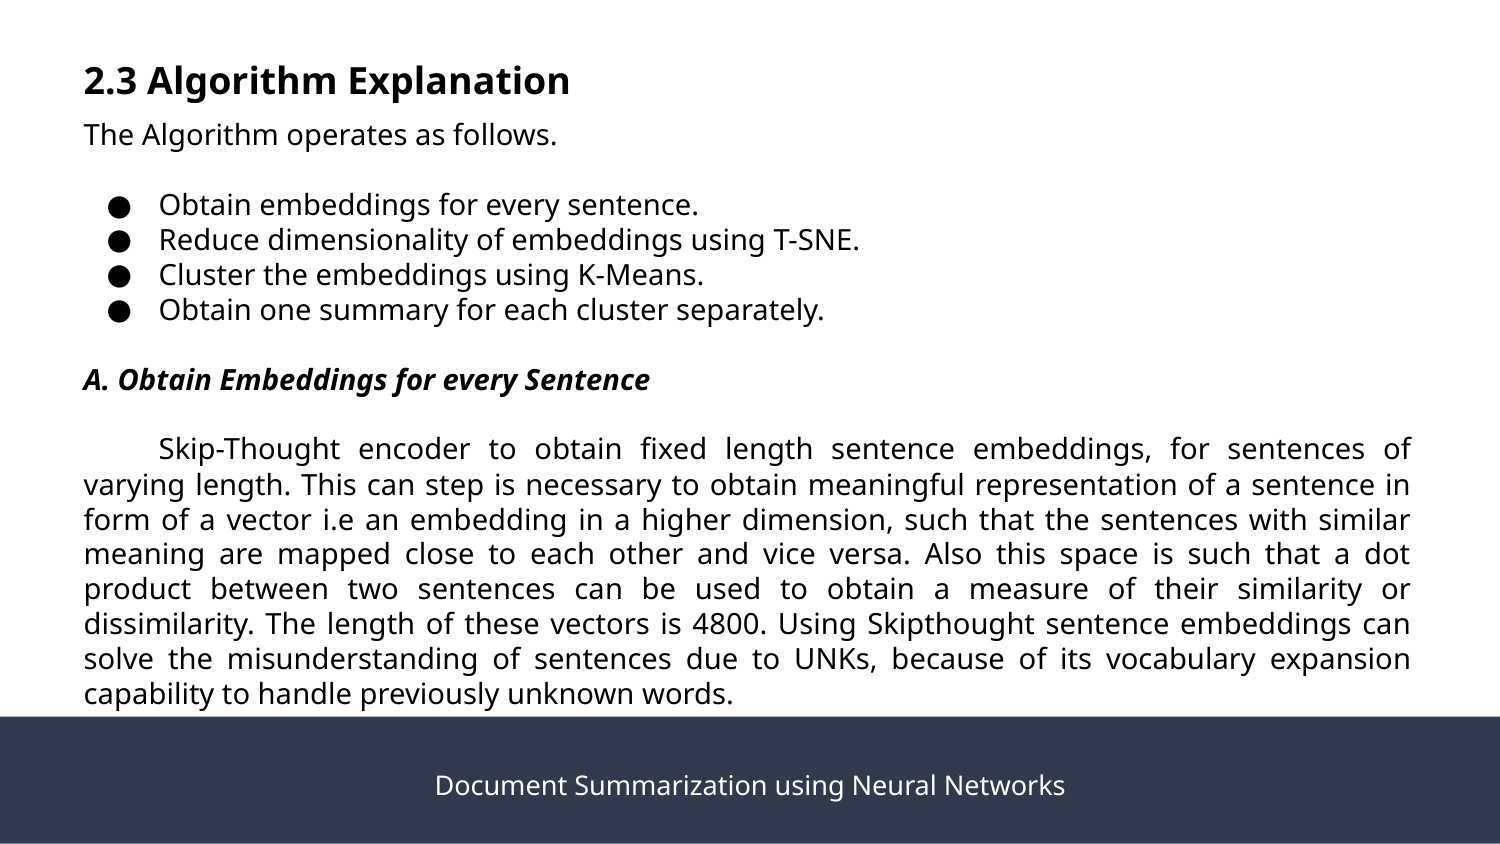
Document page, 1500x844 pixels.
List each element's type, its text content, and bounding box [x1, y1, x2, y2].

text_box 2.3 Algorithm Explanation [68, 41, 1428, 138]
text_box The Algorithm operates as follows. Obtain embeddings for every sentence. Reduce dimensionality of embeddings using T-SNE. Cluster the embeddings using K-Means. Obtain one summary for each cluster separately. A. Obtain Embeddings for every Sentence Skip-Thought encoder to obtain fixed length sentence embeddings, for sentences of varying length. This can step is necessary to obtain meaningful representation of a sentence in form of a vector i.e an embedding in a higher dimension, such that the sentences with similar meaning are mapped close to each other and vice versa. Also this space is such that a dot product between two sentences can be used to obtain a measure of their similarity or dissimilarity. The length of these vectors is 4800. Using Skipthought sentence embeddings can solve the misunderstanding of sentences due to UNKs, because of its vocabulary expansion capability to handle previously unknown words. [68, 138, 1428, 716]
list Document Summarization using Neural Networks [0, 725, 1500, 844]
